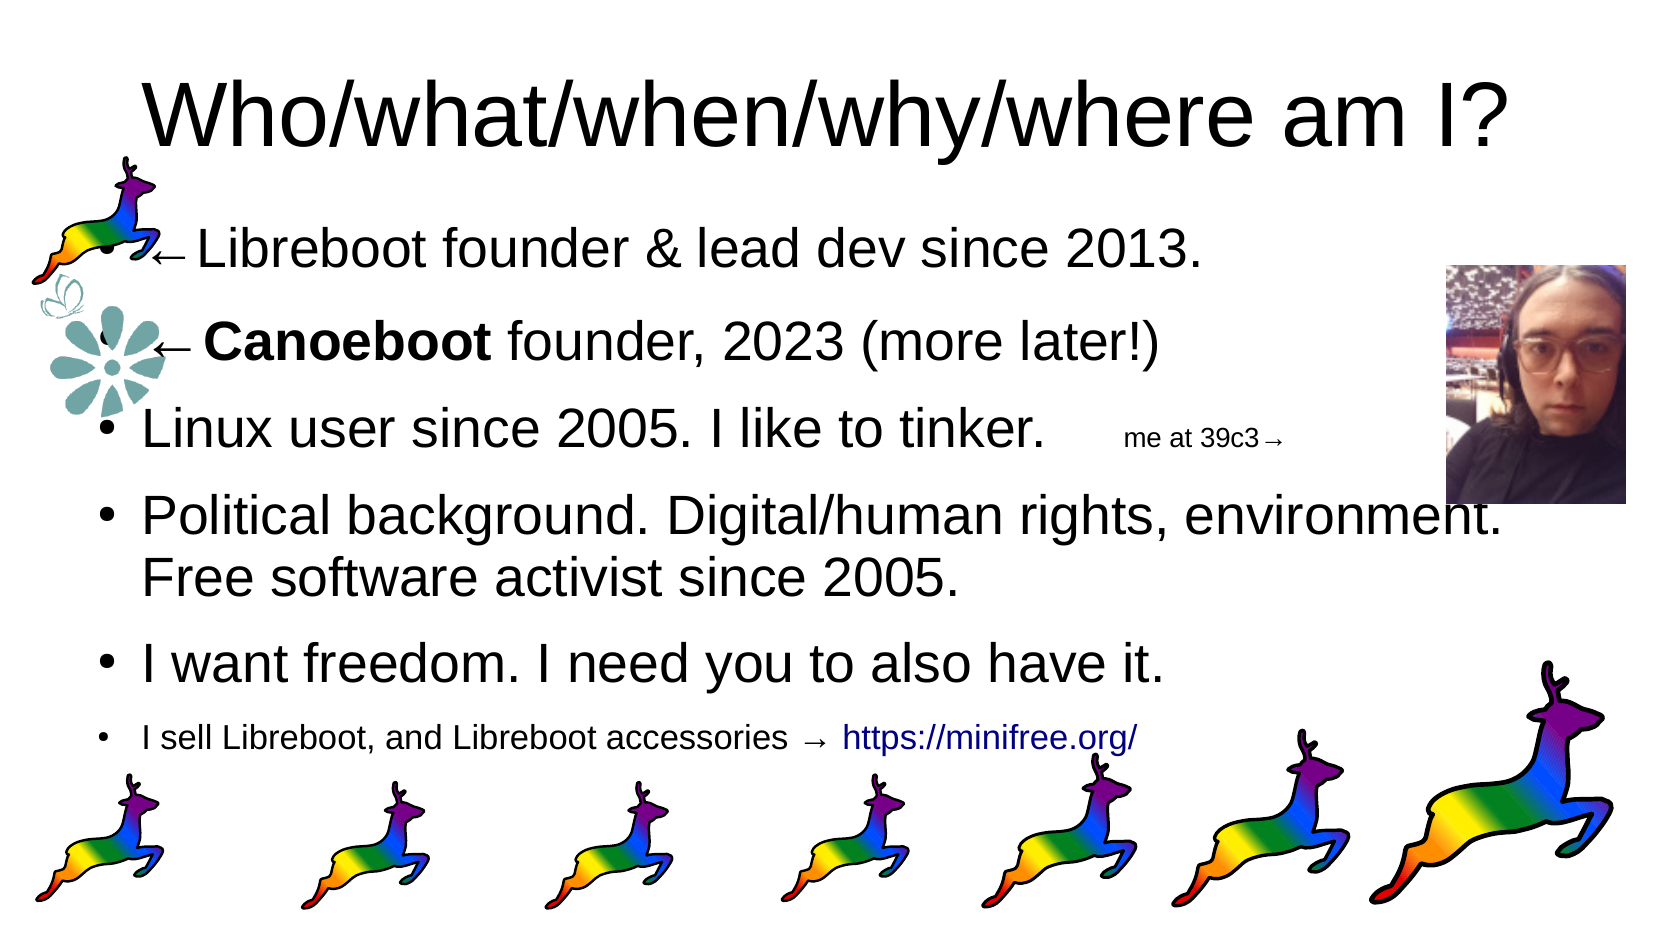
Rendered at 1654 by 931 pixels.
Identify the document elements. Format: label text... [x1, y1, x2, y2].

list ←Libreboot founder & lead dev since 2013. ←Canoeboot founder, 2023 (more later!) Linux user since 2005. I like to tinker. me at 39c3→ Political background. Digital/human rights, environment. Free software activist since 2005. I want freedom. I need you to also have it. I sell Libreboot, and Libreboot accessories → https://minifree.org/ [82, 217, 1571, 758]
picture [974, 745, 1145, 916]
picture [1446, 265, 1626, 504]
picture [538, 775, 680, 916]
title Who/what/when/why/where am I? [82, 37, 1571, 193]
picture [1163, 649, 1625, 916]
picture [29, 767, 170, 908]
picture [295, 775, 436, 916]
picture [11, 150, 167, 418]
picture [775, 767, 916, 908]
